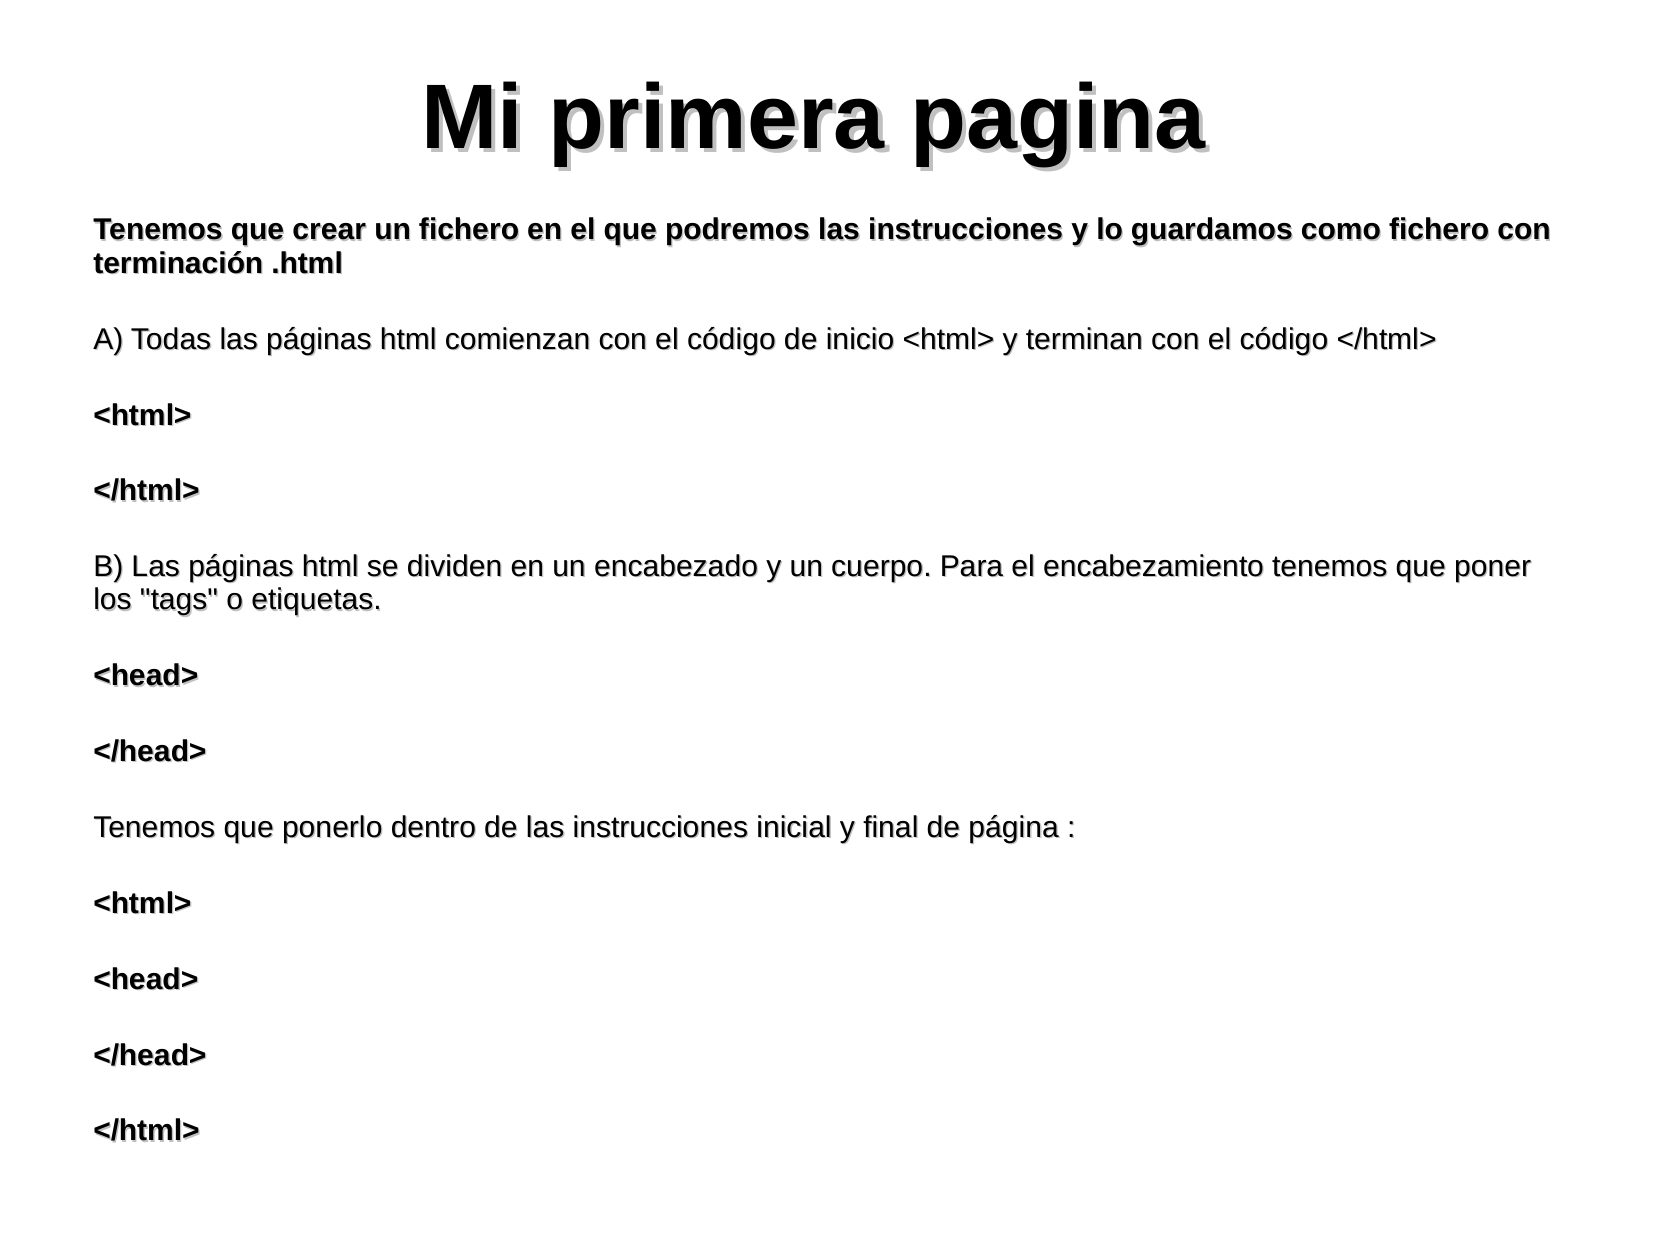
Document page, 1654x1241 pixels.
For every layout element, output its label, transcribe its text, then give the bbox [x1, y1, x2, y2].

list Tenemos que crear un fichero en el que podremos las instrucciones y lo guardamos como fichero con terminación .html A) Todas las páginas html comienzan con el código de inicio <html> y terminan con el código </html> <html> </html> B) Las páginas html se dividen en un encabezado y un cuerpo. Para el encabezamiento tenemos que poner los "tags" o etiquetas. <head> </head> Tenemos que ponerlo dentro de las instrucciones inicial y final de página : <html> <head> </head> </html> [82, 212, 1571, 1205]
title Mi primera pagina [82, 0, 1571, 212]
